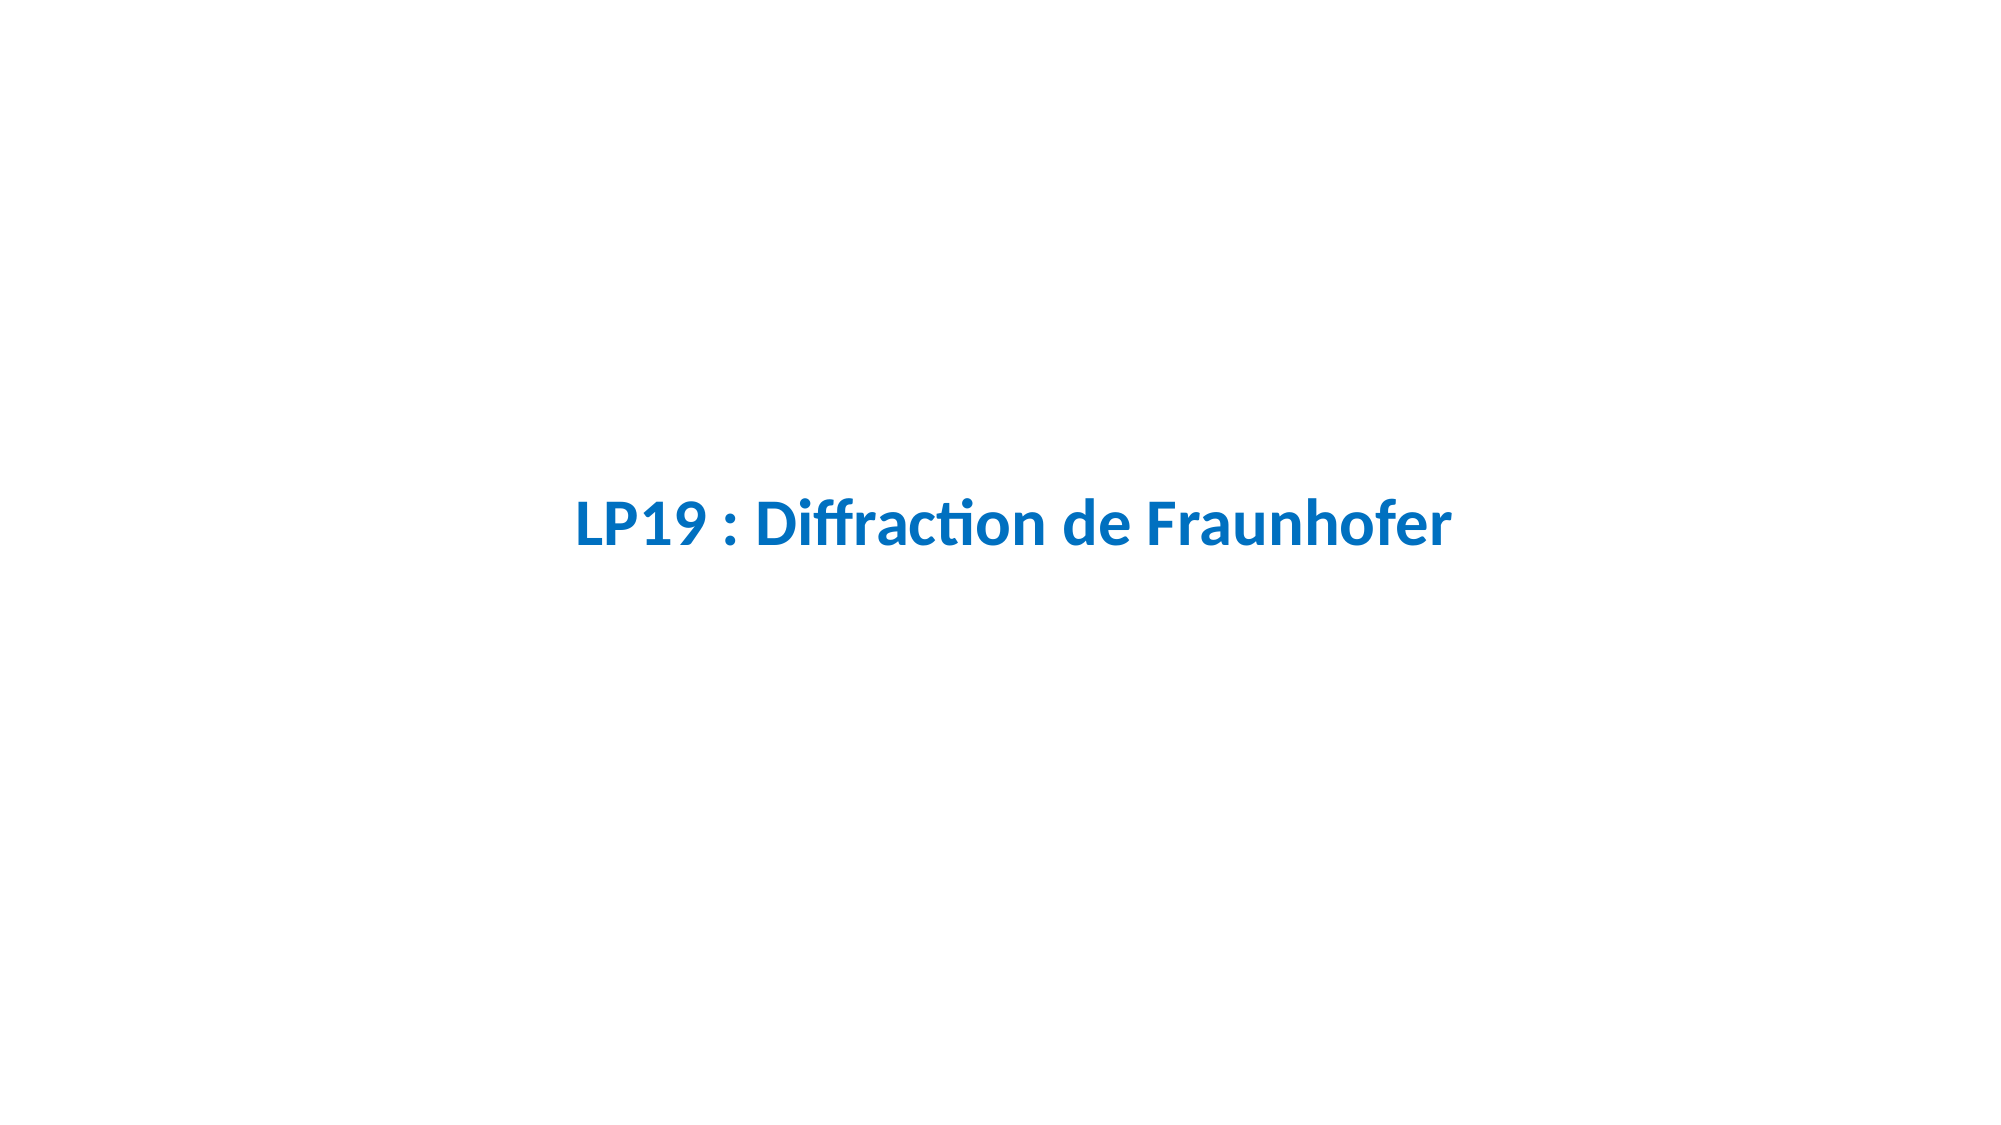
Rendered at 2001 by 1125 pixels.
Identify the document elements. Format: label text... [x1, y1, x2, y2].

text_box LP19 : Diffraction de Fraunhofer [560, 470, 1870, 567]
